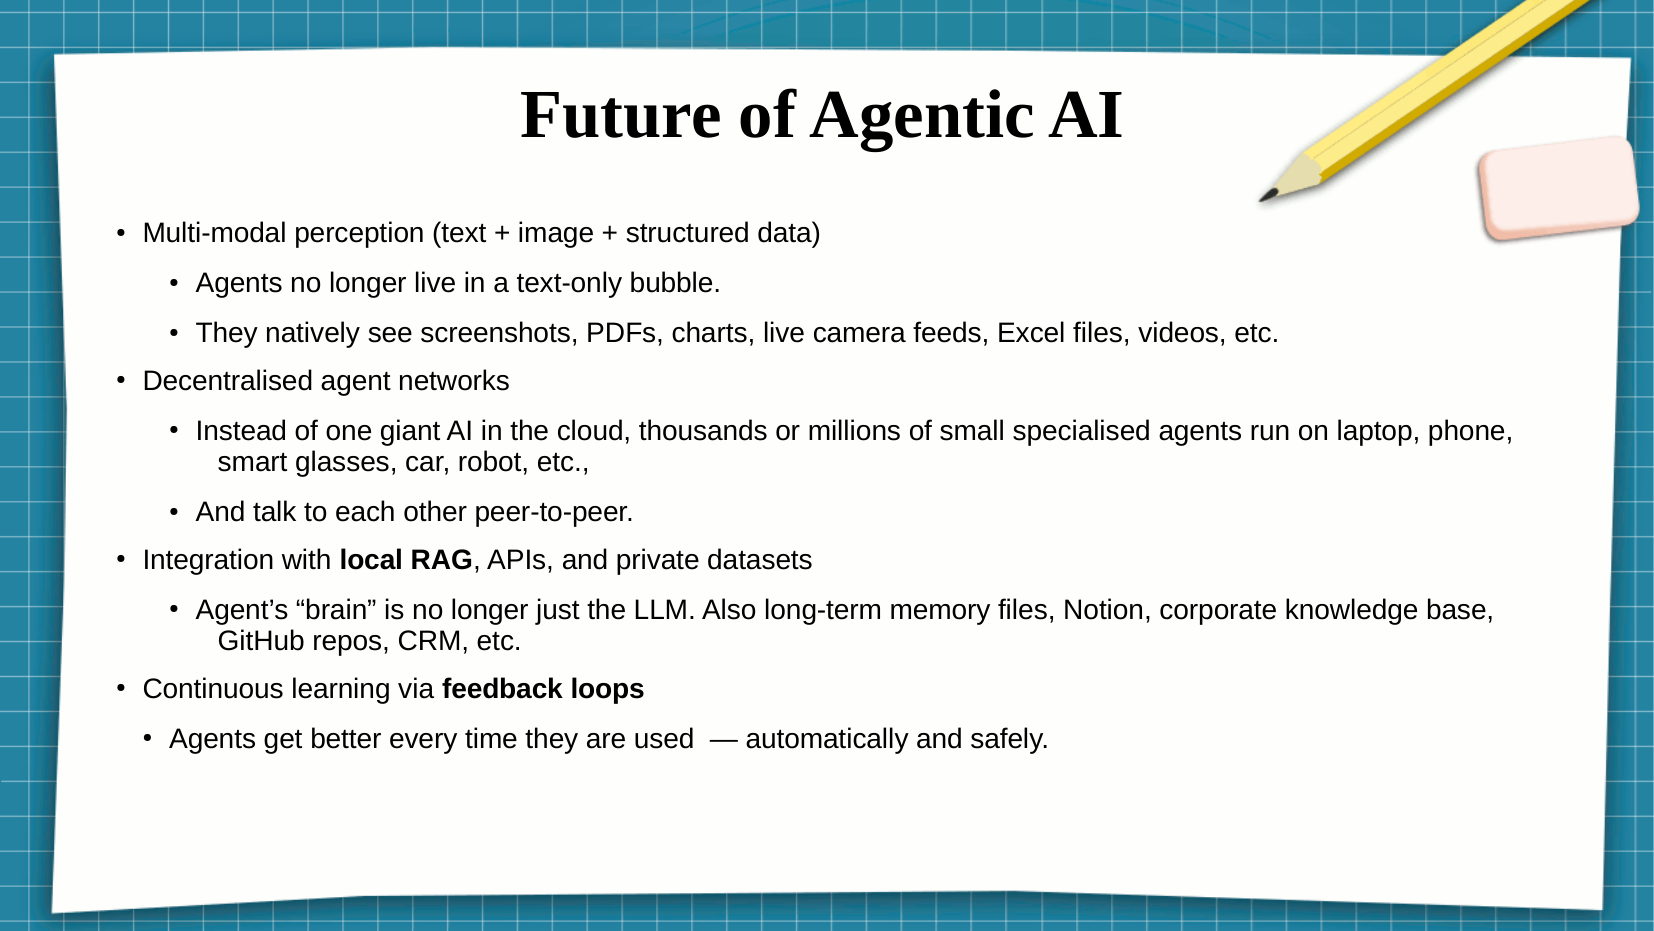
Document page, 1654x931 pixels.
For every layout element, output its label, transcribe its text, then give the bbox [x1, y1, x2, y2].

title Future of Agentic AI [82, 37, 1571, 193]
list Multi-modal perception (text + image + structured data) Agents no longer live in a text-only bubble. They natively see screenshots, PDFs, charts, live camera feeds, Excel files, videos, etc. Decentralised agent networks Instead of one giant AI in the cloud, thousands or millions of small specialised agents run on laptop, phone, smart glasses, car, robot, etc., And talk to each other peer-to-peer. Integration with local RAG, APIs, and private datasets Agent’s “brain” is no longer just the LLM. Also long-term memory files, Notion, corporate knowledge base, GitHub repos, CRM, etc. Continuous learning via feedback loops Agents get better every time they are used — automatically and safely. [82, 217, 1571, 758]
picture [0, 0, 1654, 931]
